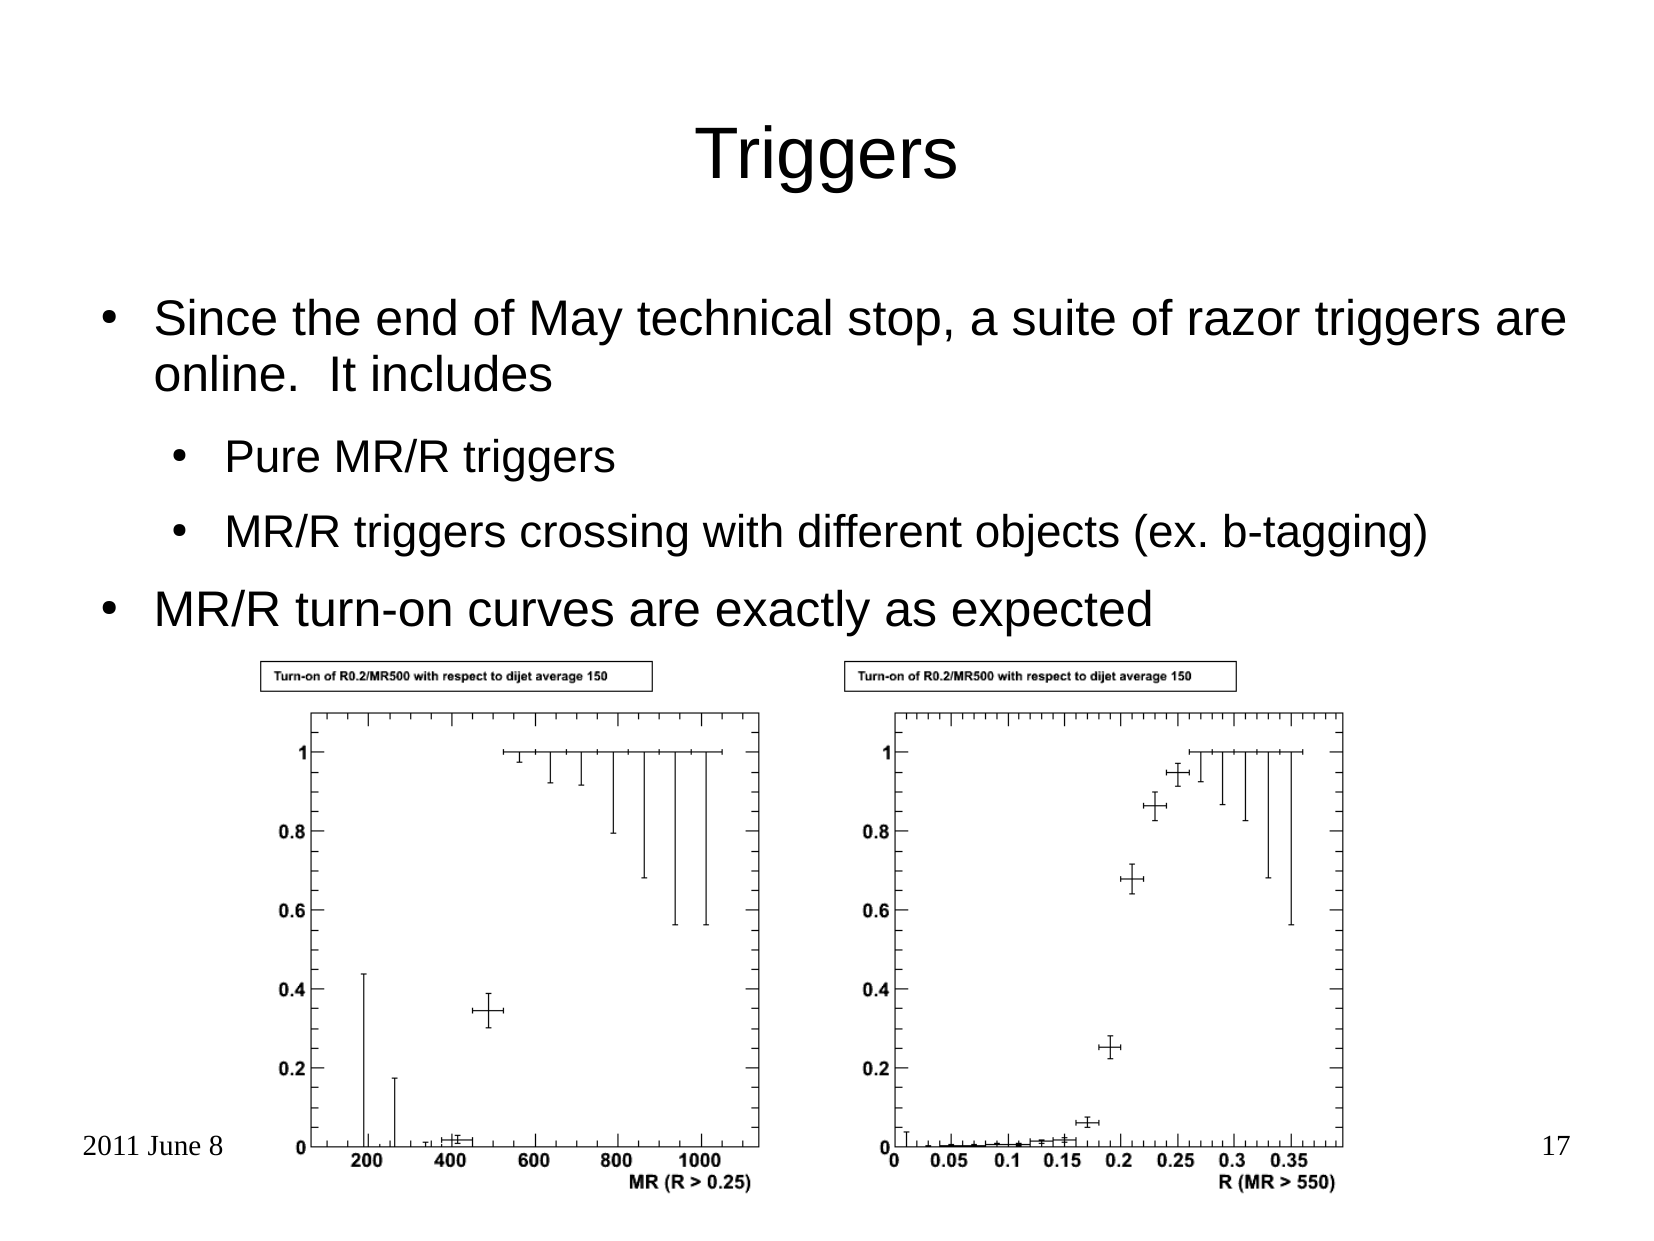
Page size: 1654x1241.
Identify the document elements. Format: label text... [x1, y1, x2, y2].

title Triggers [82, 56, 1571, 250]
picture [243, 653, 1411, 1208]
list Since the end of May technical stop, a suite of razor triggers are online. It includes Pure MR/R triggers MR/R triggers crossing with different objects (ex. b-tagging) MR/R turn-on curves are exactly as expected [82, 290, 1571, 1094]
